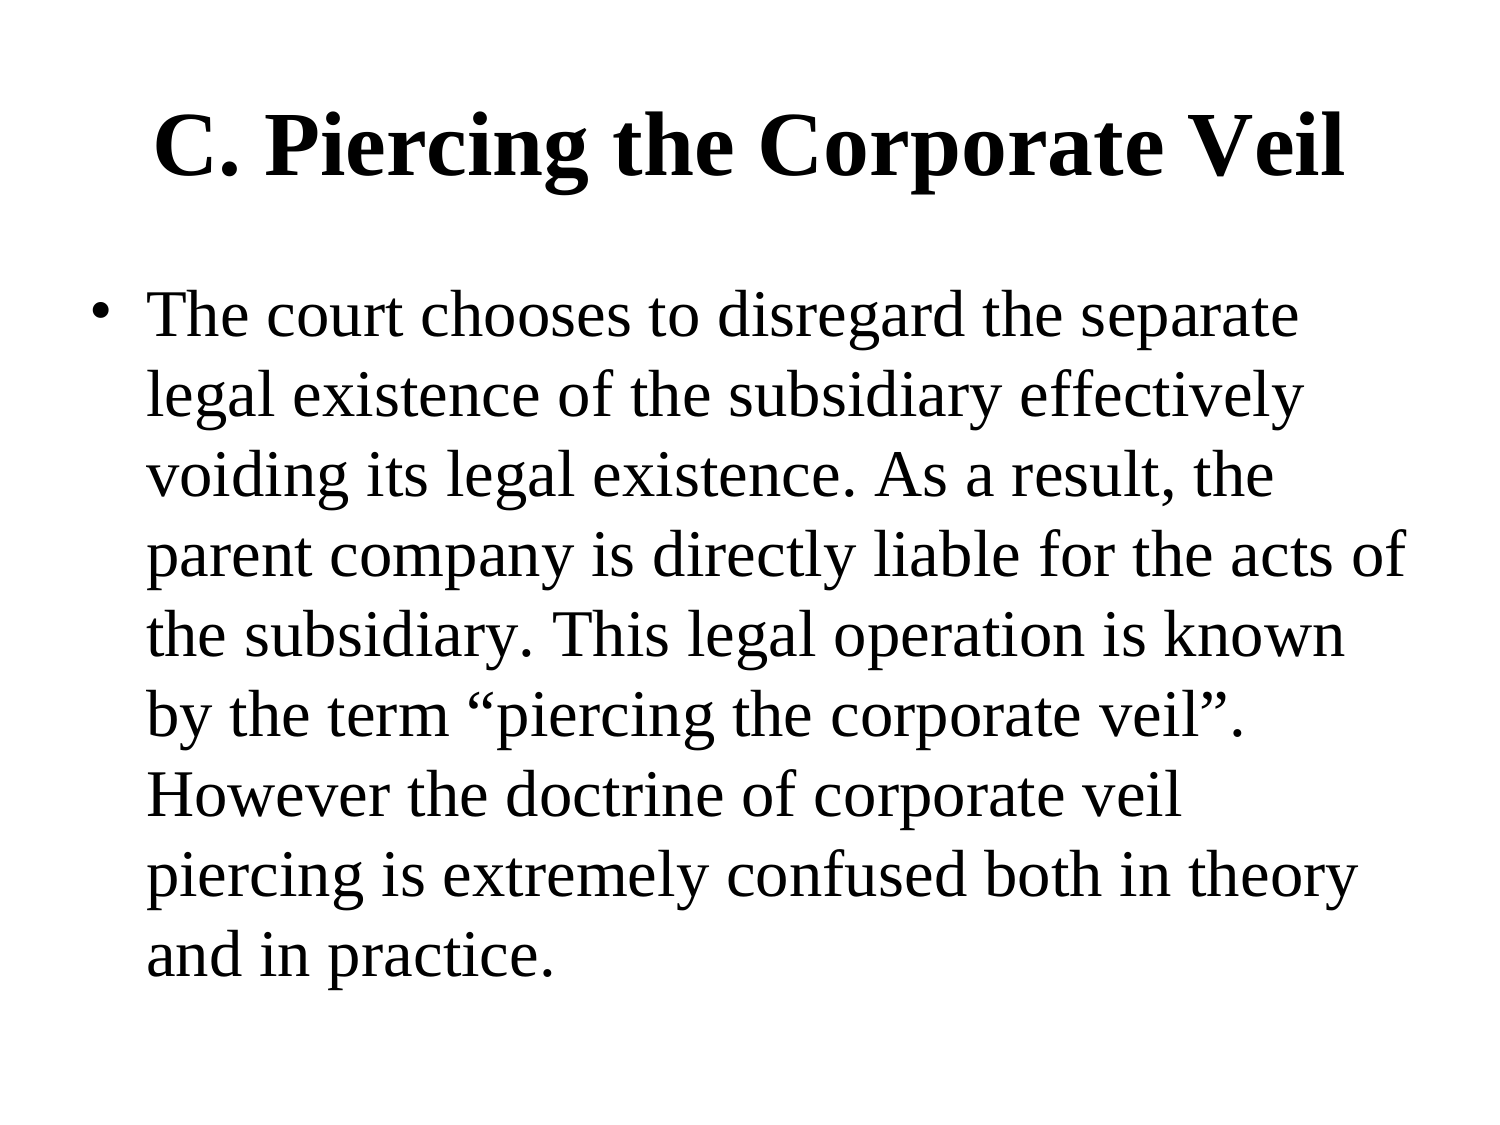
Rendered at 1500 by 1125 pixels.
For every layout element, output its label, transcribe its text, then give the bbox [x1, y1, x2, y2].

list The court chooses to disregard the separate legal existence of the subsidiary effectively voiding its legal existence. As a result, the parent company is directly liable for the acts of the subsidiary. This legal operation is known by the term “piercing the corporate veil”. However the doctrine of corporate veil piercing is extremely confused both in theory and in practice. [75, 262, 1426, 1005]
title C. Piercing the Corporate Veil [75, 45, 1426, 233]
